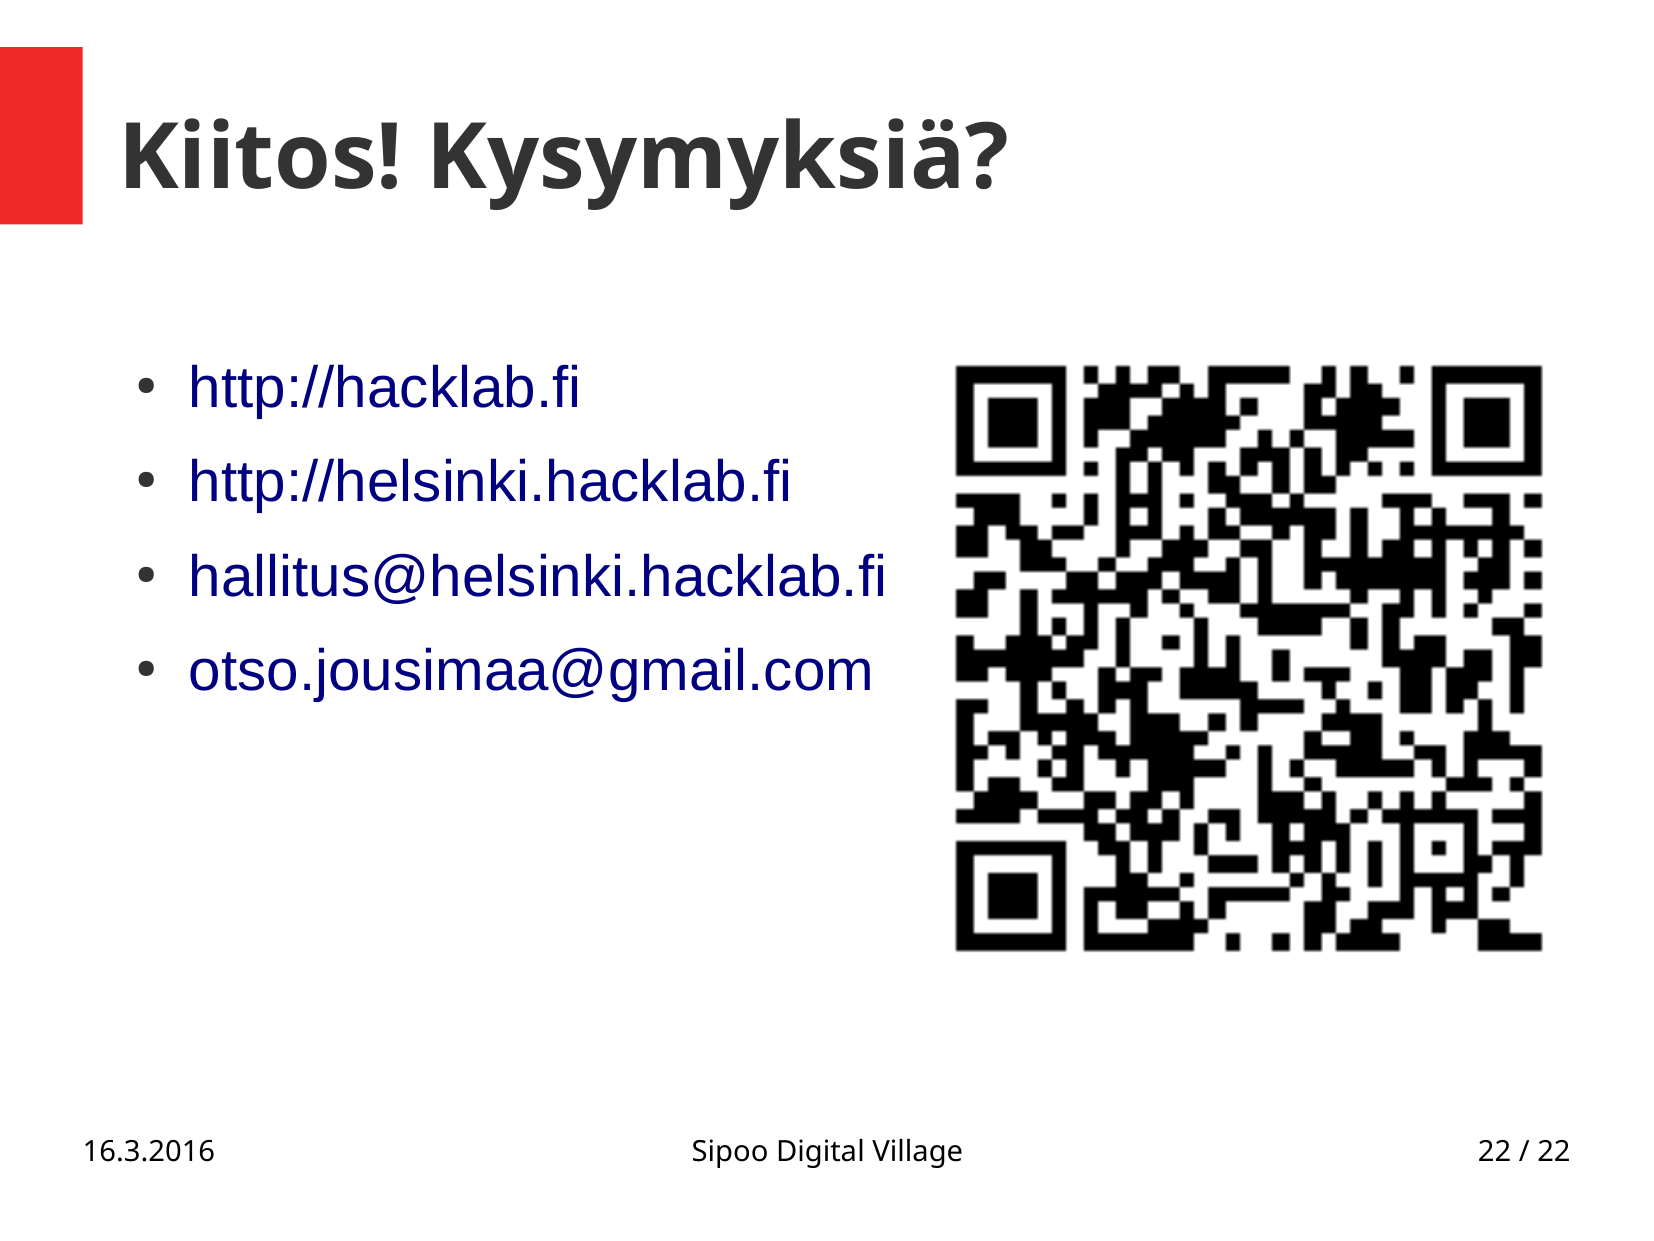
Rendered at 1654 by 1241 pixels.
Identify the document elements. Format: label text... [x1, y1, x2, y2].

title Kiitos! Kysymyksiä? [118, 49, 1571, 257]
picture [897, 307, 1607, 1016]
list http://hacklab.fi http://helsinki.hacklab.fi hallitus@helsinki.hacklab.fi otso.jousimaa@gmail.com [118, 354, 1536, 1074]
